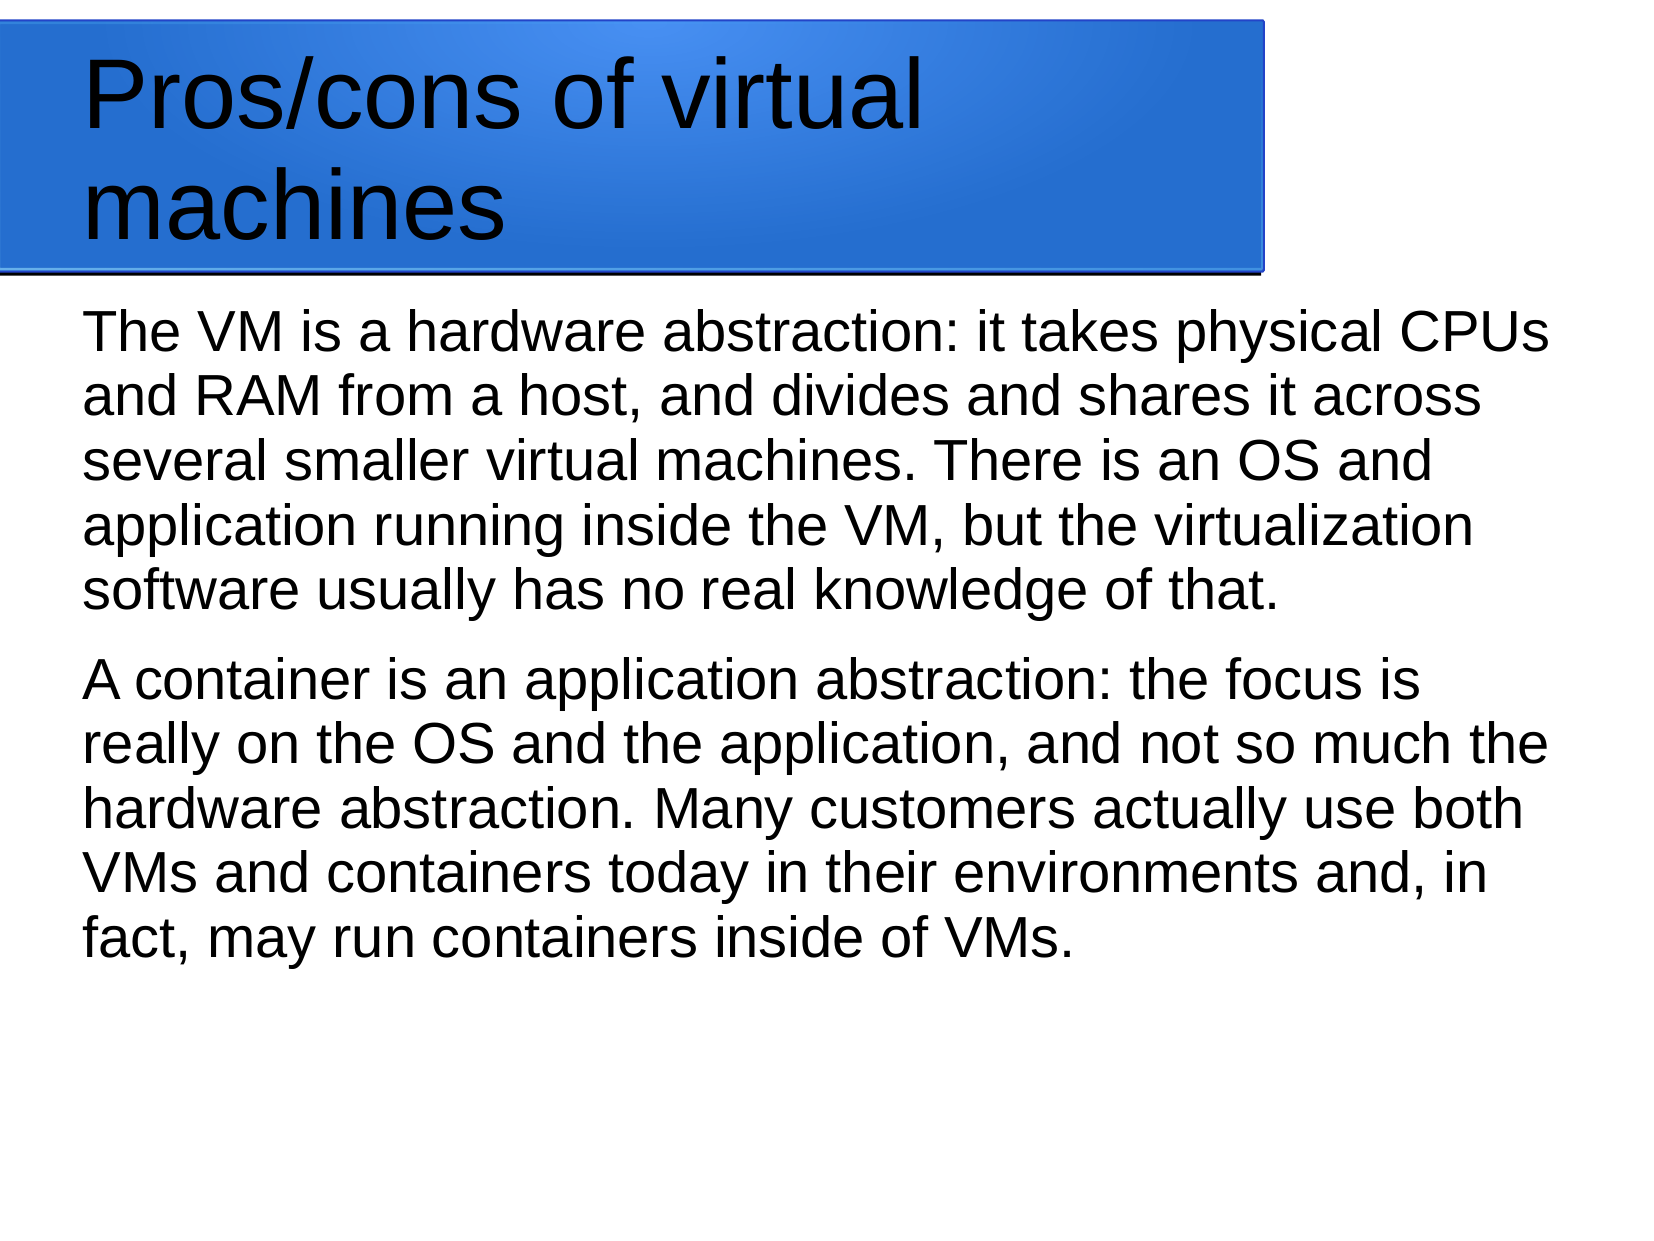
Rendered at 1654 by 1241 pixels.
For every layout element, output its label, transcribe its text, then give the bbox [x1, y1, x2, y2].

title Pros/cons of virtual machines [82, 38, 1235, 261]
list The VM is a hardware abstraction: it takes physical CPUs and RAM from a host, and divides and shares it across several smaller virtual machines. There is an OS and application running inside the VM, but the virtualization software usually has no real knowledge of that. A container is an application abstraction: the focus is really on the OS and the application, and not so much the hardware abstraction. Many customers actually use both VMs and containers today in their environments and, in fact, may run containers inside of VMs. [82, 299, 1571, 1019]
